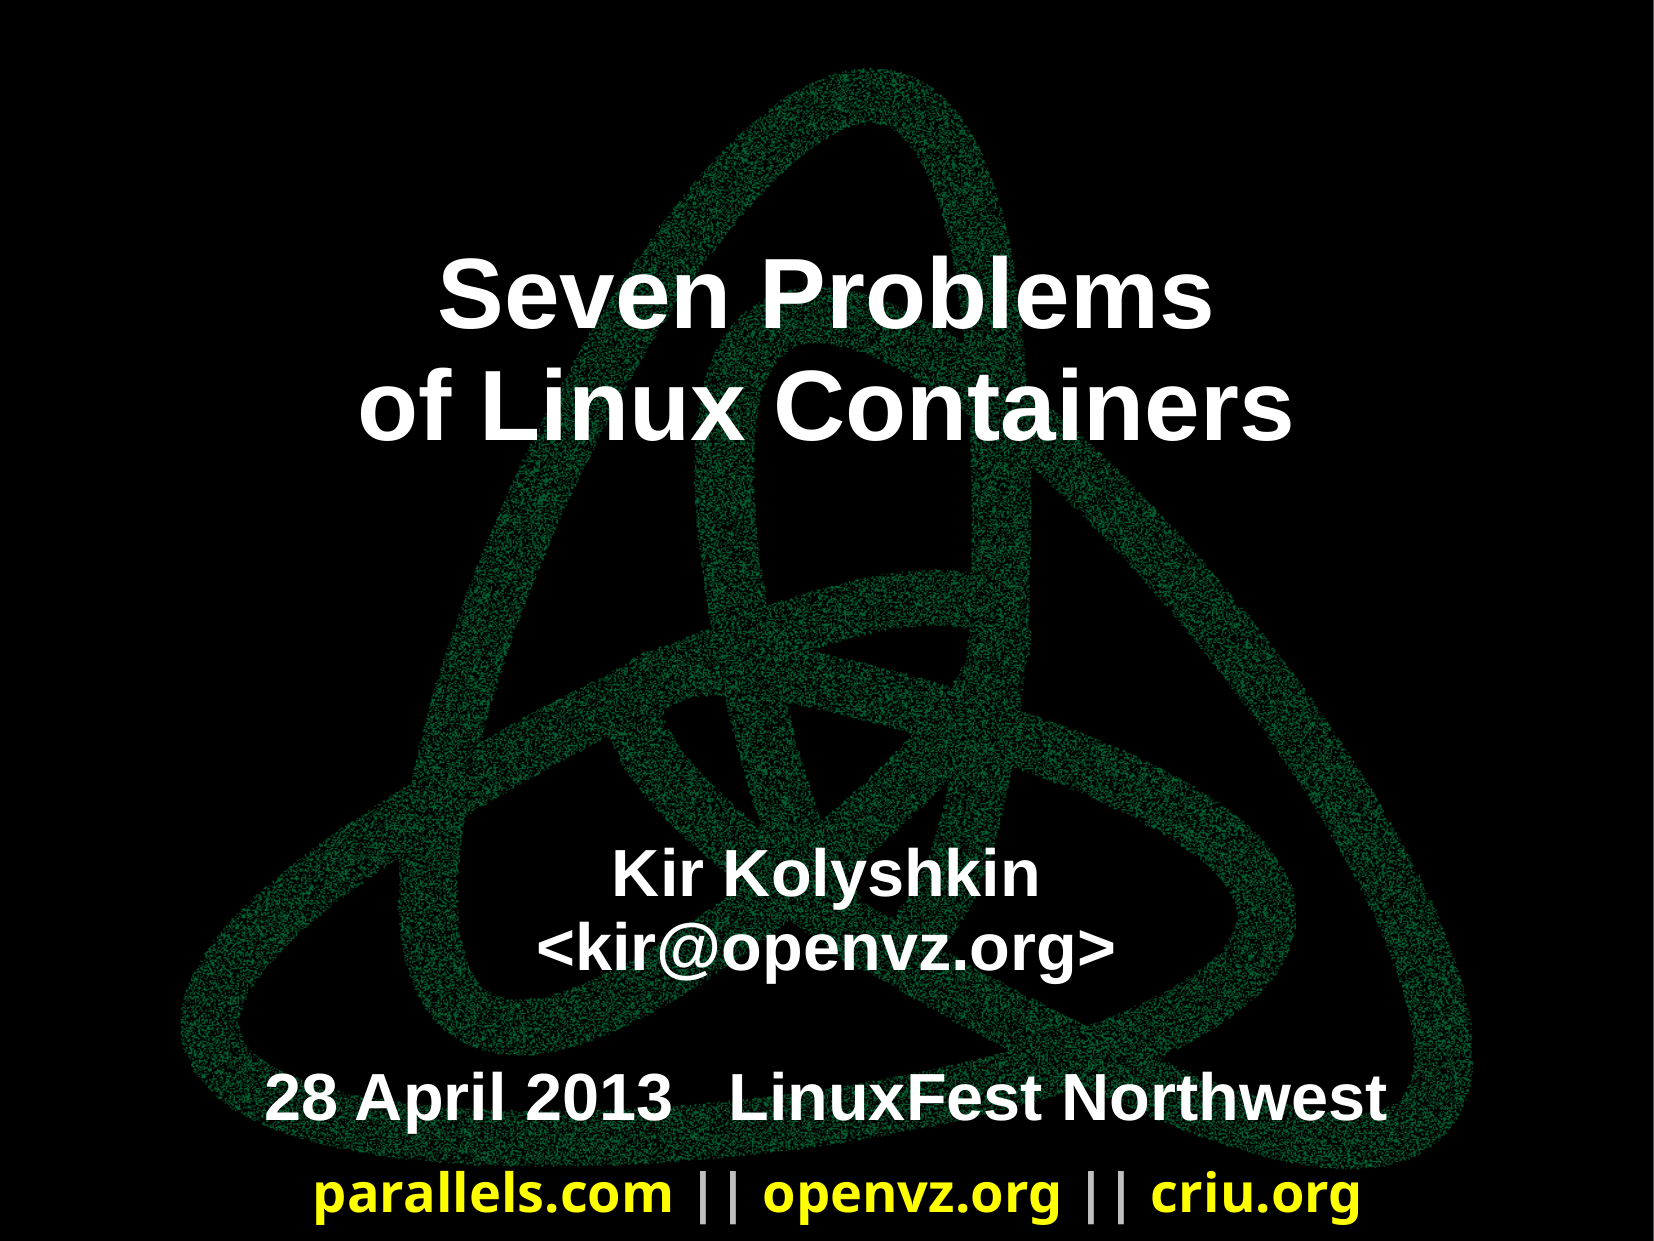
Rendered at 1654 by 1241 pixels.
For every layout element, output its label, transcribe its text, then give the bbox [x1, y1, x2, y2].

picture [0, 0, 1654, 1241]
subtitle Seven Problems of Linux Containers Kir Kolyshkin <kir@openvz.org> 28 April 2013 LinuxFest Northwest [82, 14, 1571, 1135]
